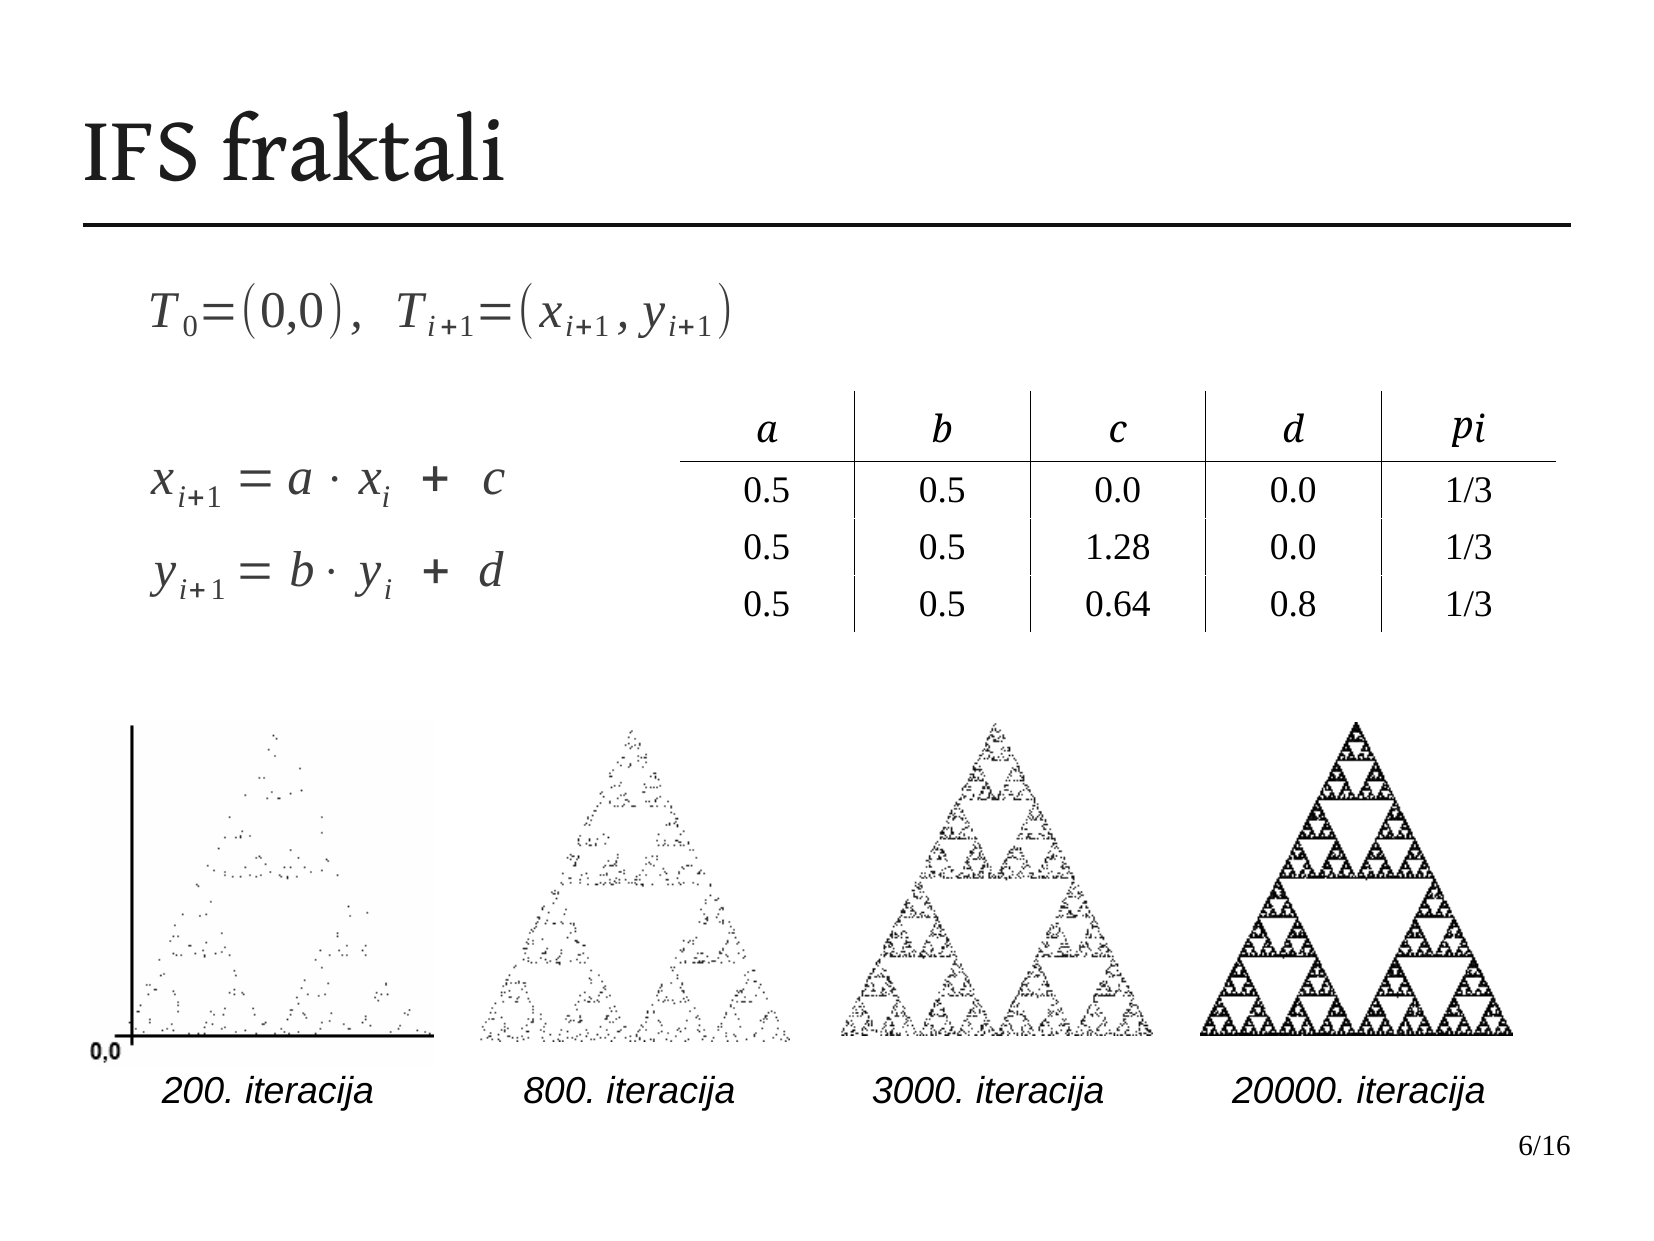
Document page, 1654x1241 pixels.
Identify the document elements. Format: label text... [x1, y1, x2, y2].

table_cell 0.5 [855, 462, 1030, 518]
table_cell 0.64 [1031, 576, 1205, 632]
table_cell 1/3 [1382, 576, 1556, 632]
table_cell 0.5 [855, 576, 1030, 632]
table_cell 0.0 [1206, 519, 1381, 575]
text_box 20000. iteracija [1217, 1062, 1501, 1120]
picture [90, 721, 434, 1066]
chart [135, 542, 519, 606]
table_cell 0.5 [855, 519, 1030, 575]
chart [135, 448, 519, 515]
table_header a [679, 391, 854, 461]
table_header b [855, 391, 1030, 461]
table_cell 0.5 [680, 576, 854, 632]
title IFS fraktali [82, 49, 1571, 257]
table_cell 0.0 [1031, 462, 1205, 518]
table_cell 0.0 [1206, 462, 1381, 518]
table_cell 1/3 [1382, 462, 1556, 518]
picture [1200, 722, 1513, 1036]
table_cell 0.5 [680, 519, 854, 575]
table_header pi [1382, 391, 1556, 461]
table_header c [1031, 391, 1205, 461]
table_cell 1.28 [1031, 519, 1205, 575]
table_header d [1206, 391, 1381, 461]
text_box 200. iteracija [136, 1062, 389, 1120]
text_box 3000. iteracija [857, 1062, 1120, 1120]
table_cell 1/3 [1382, 519, 1556, 575]
chart [134, 279, 746, 346]
table_cell 0.8 [1206, 576, 1381, 632]
text_box 800. iteracija [508, 1062, 751, 1120]
picture [476, 729, 790, 1043]
table_cell 0.5 [680, 462, 854, 518]
picture [840, 722, 1153, 1036]
